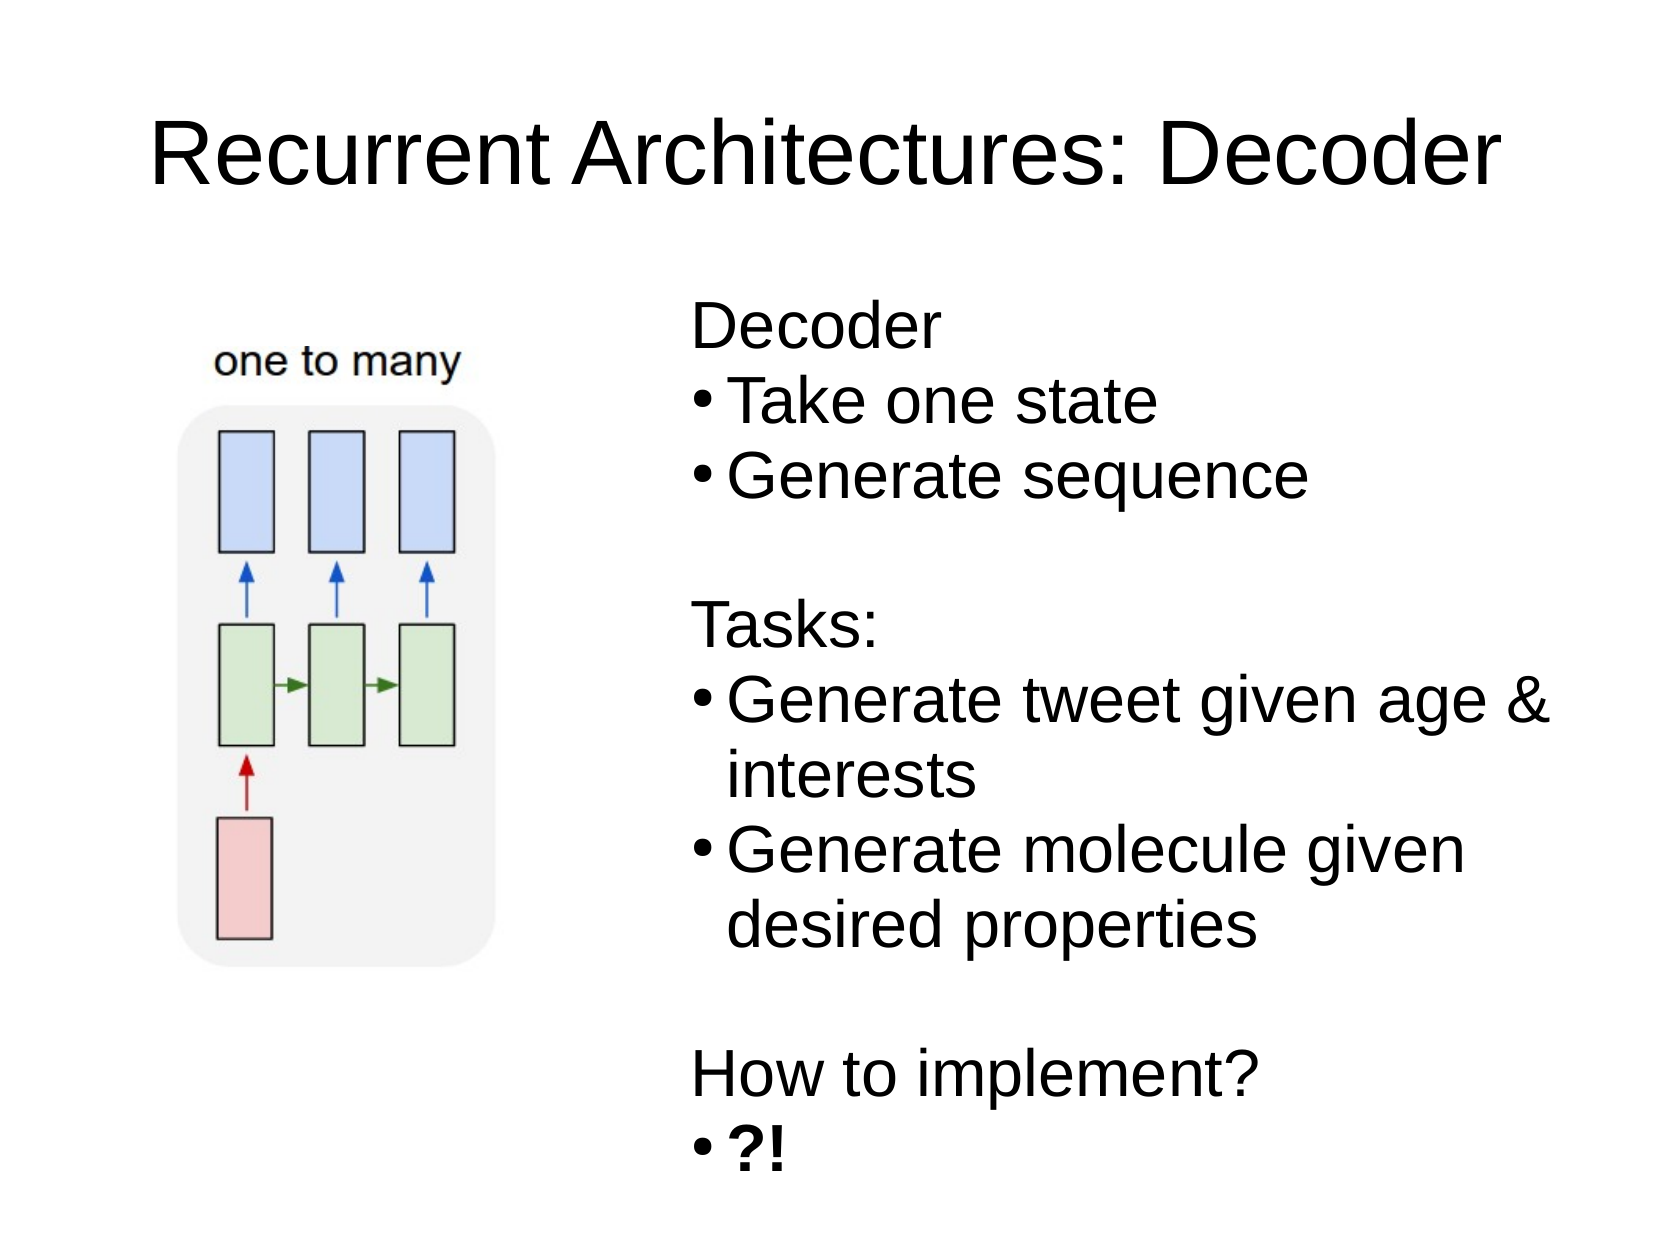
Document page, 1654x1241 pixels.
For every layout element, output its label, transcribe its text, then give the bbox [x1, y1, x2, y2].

title Recurrent Architectures: Decoder [82, 49, 1571, 257]
picture [175, 346, 507, 975]
subtitle Decoder Take one state Generate sequence Tasks: Generate tweet given age & interests Generate molecule given desired properties How to implement? ?! [655, 288, 1554, 1186]
